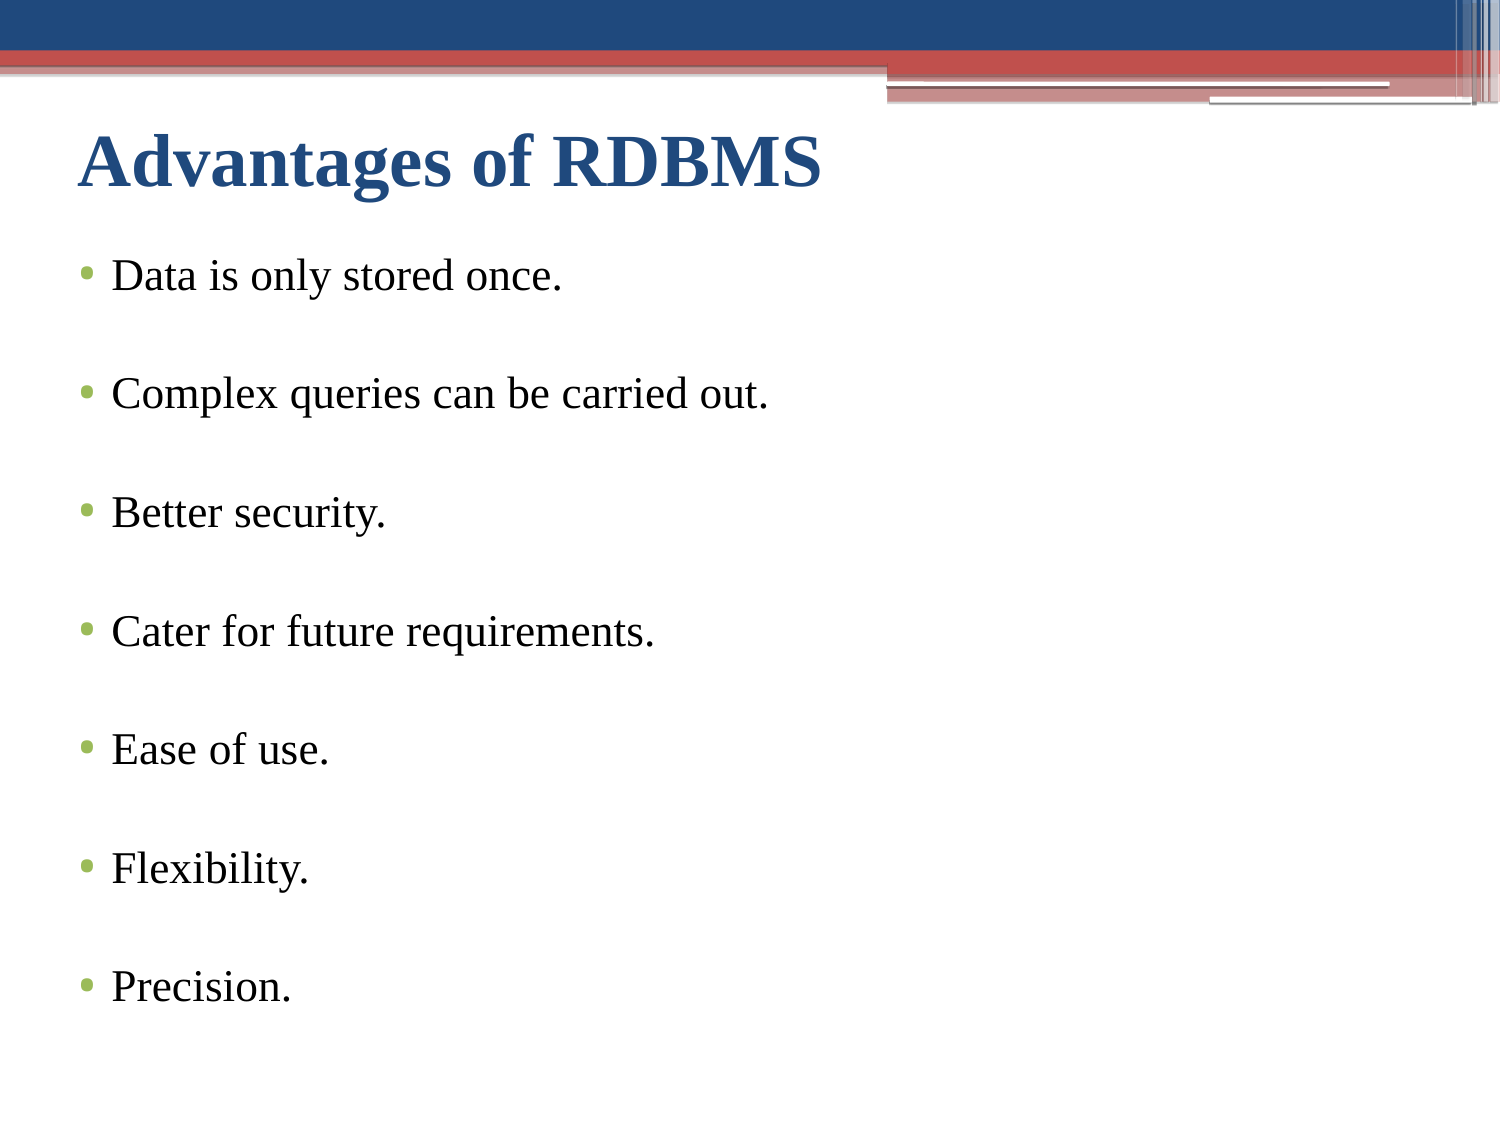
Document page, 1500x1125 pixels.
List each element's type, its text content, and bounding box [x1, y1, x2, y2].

title Advantages of RDBMS [62, 87, 1413, 225]
list Data is only stored once. Complex queries can be carried out. Better security. Cater for future requirements. Ease of use. Flexibility. Precision. [50, 237, 1450, 1079]
